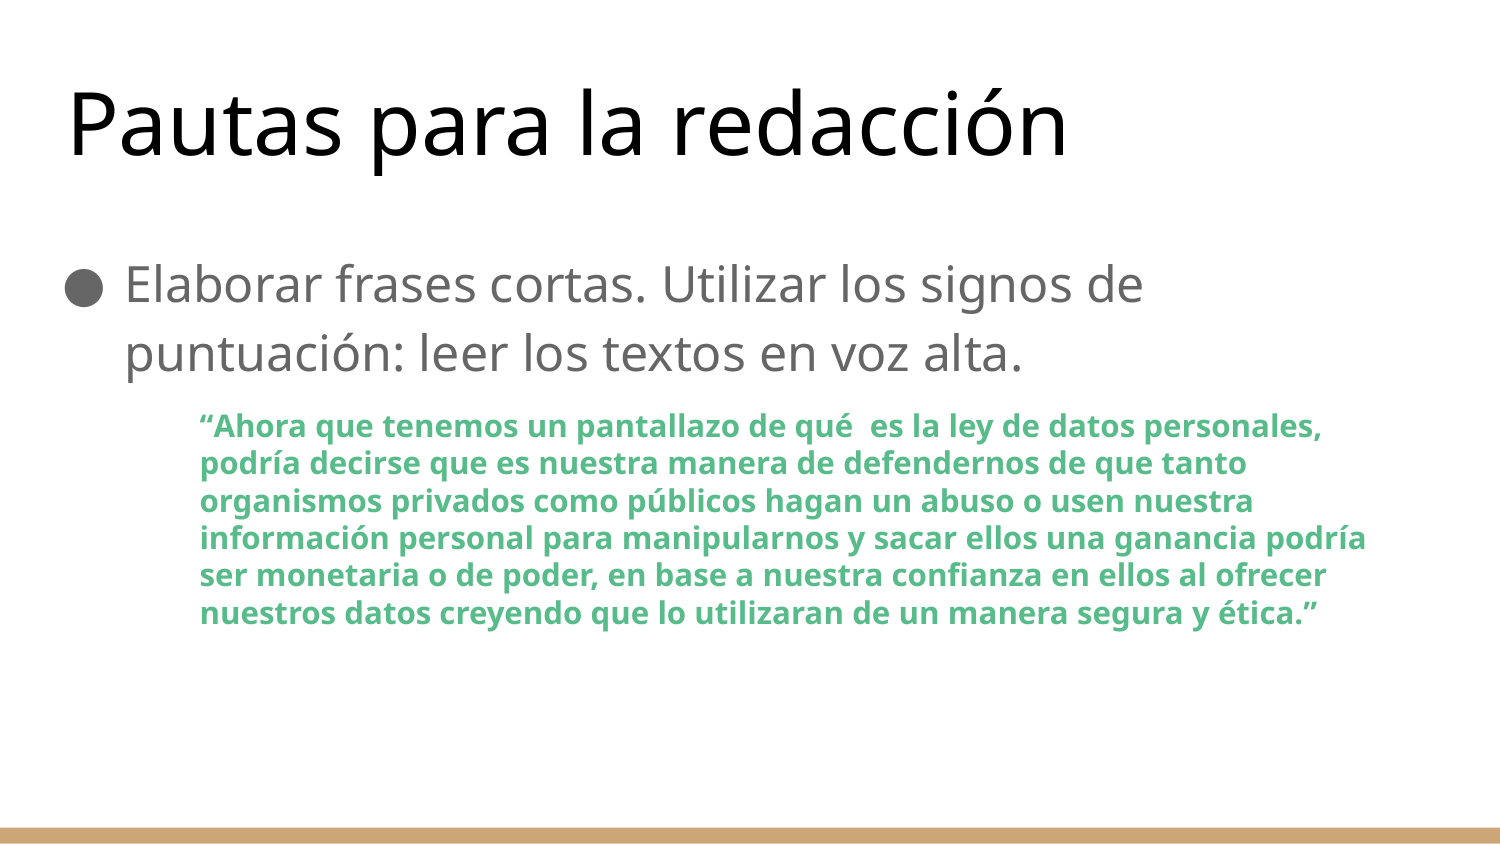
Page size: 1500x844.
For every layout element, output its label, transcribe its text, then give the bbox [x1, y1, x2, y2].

list Elaborar frases cortas. Utilizar los signos de puntuación: leer los textos en voz alta. “Ahora que tenemos un pantallazo de qué es la ley de datos personales, podría decirse que es nuestra manera de defendernos de que tanto organismos privados como públicos hagan un abuso o usen nuestra información personal para manipularnos y sacar ellos una ganancia podría ser monetaria o de poder, en base a nuestra confianza en ellos al ofrecer nuestros datos creyendo que lo utilizaran de un manera segura y ética.” [34, 228, 1433, 806]
title Pautas para la redacción [51, 51, 1449, 189]
